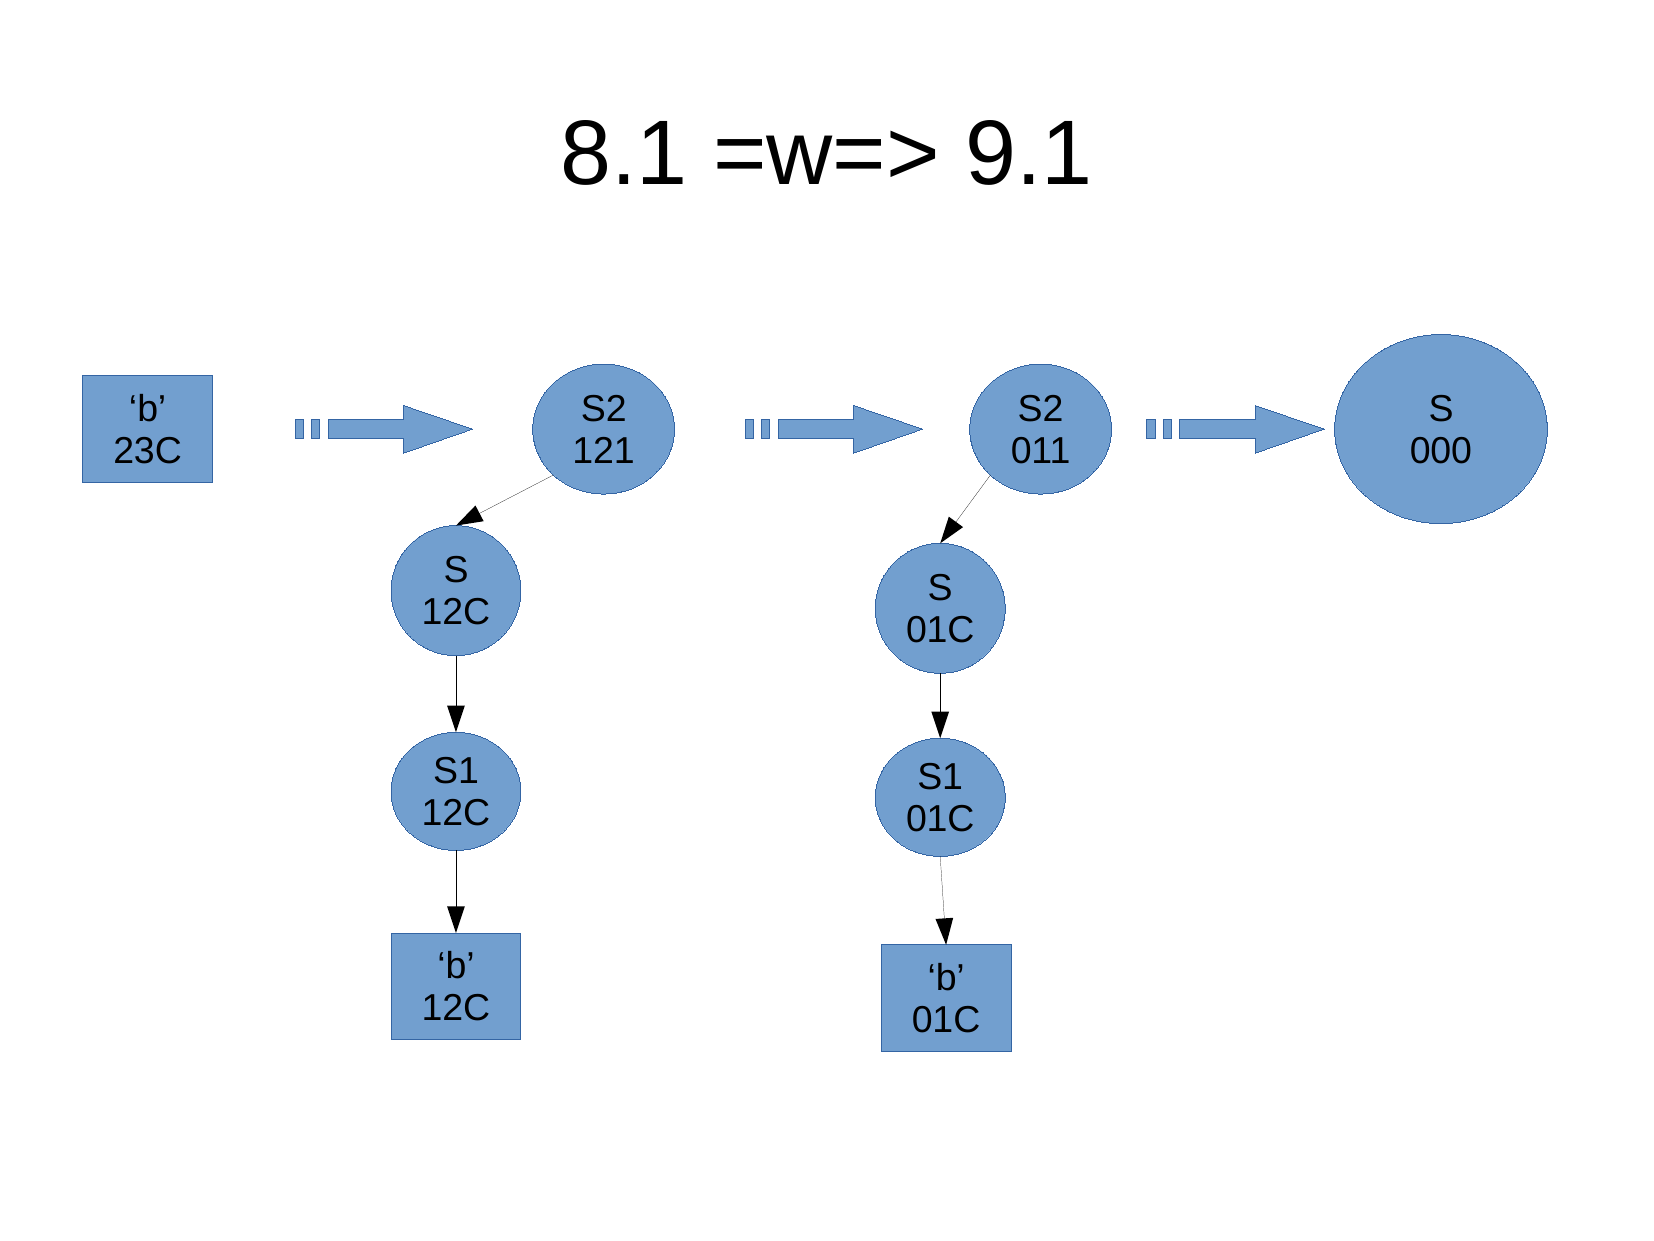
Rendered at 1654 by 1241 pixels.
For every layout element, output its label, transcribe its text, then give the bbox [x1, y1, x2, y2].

text_box S2 011 [969, 364, 1112, 495]
text_box [1163, 419, 1172, 439]
text_box S1 12C [391, 732, 521, 851]
text_box [1146, 419, 1156, 439]
text_box [328, 405, 473, 454]
text_box S 12C [391, 525, 521, 656]
text_box [1179, 405, 1325, 454]
text_box [778, 405, 923, 454]
text_box S 01C [875, 543, 1006, 674]
text_box ‘b’ 23C [82, 375, 213, 483]
text_box S 000 [1334, 334, 1548, 524]
text_box [761, 419, 770, 439]
text_box ‘b’ 01C [881, 944, 1012, 1052]
text_box [295, 419, 304, 439]
text_box [311, 419, 320, 439]
title 8.1 =w=> 9.1 [82, 49, 1571, 257]
text_box ‘b’ 12C [391, 933, 521, 1040]
text_box S2 121 [532, 364, 675, 495]
text_box [745, 419, 754, 439]
text_box S1 01C [875, 738, 1006, 857]
